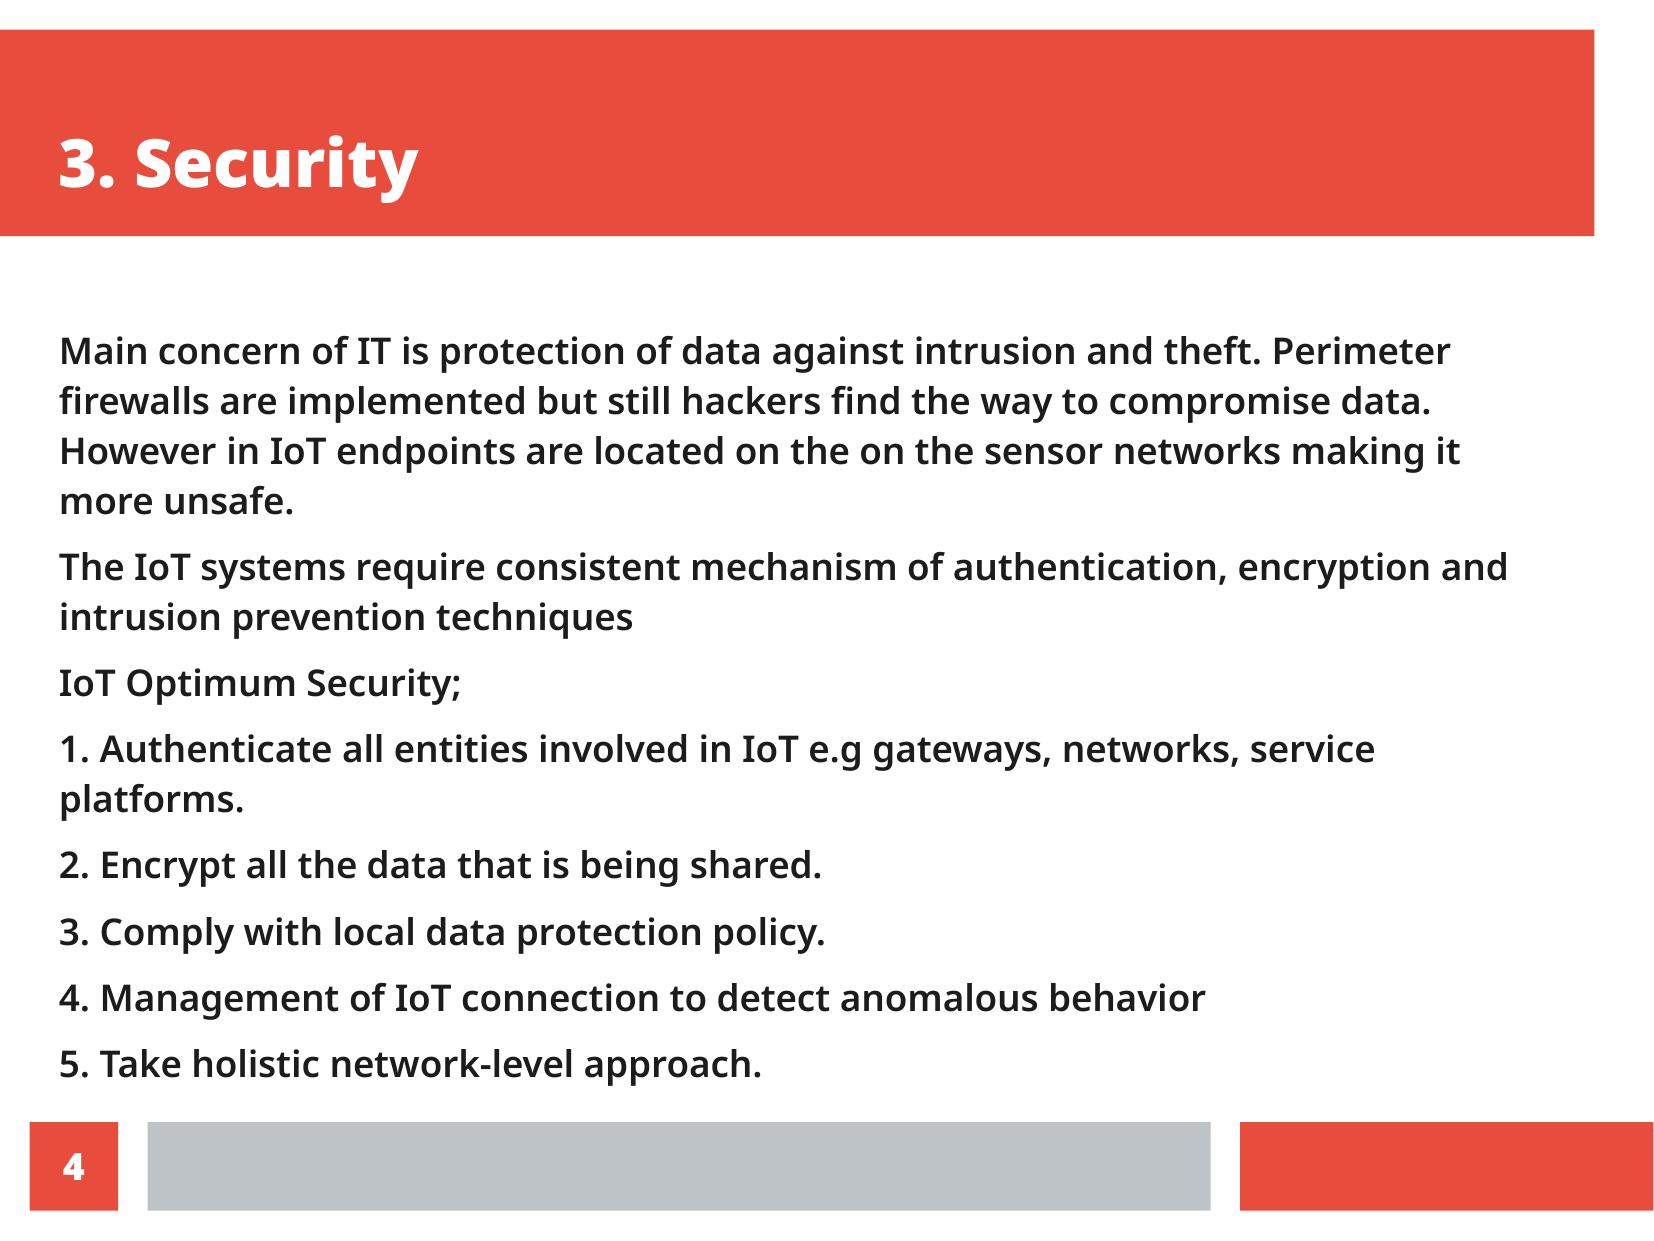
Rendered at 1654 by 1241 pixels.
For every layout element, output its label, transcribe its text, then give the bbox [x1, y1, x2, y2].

title 3. Security [59, 59, 1595, 207]
list Main concern of IT is protection of data against intrusion and theft. Perimeter firewalls are implemented but still hackers find the way to compromise data. However in IoT endpoints are located on the on the sensor networks making it more unsafe. The IoT systems require consistent mechanism of authentication, encryption and intrusion prevention techniques IoT Optimum Security; 1. Authenticate all entities involved in IoT e.g gateways, networks, service platforms. 2. Encrypt all the data that is being shared. 3. Comply with local data protection policy. 4. Management of IoT connection to detect anomalous behavior 5. Take holistic network-level approach. [59, 324, 1565, 1093]
